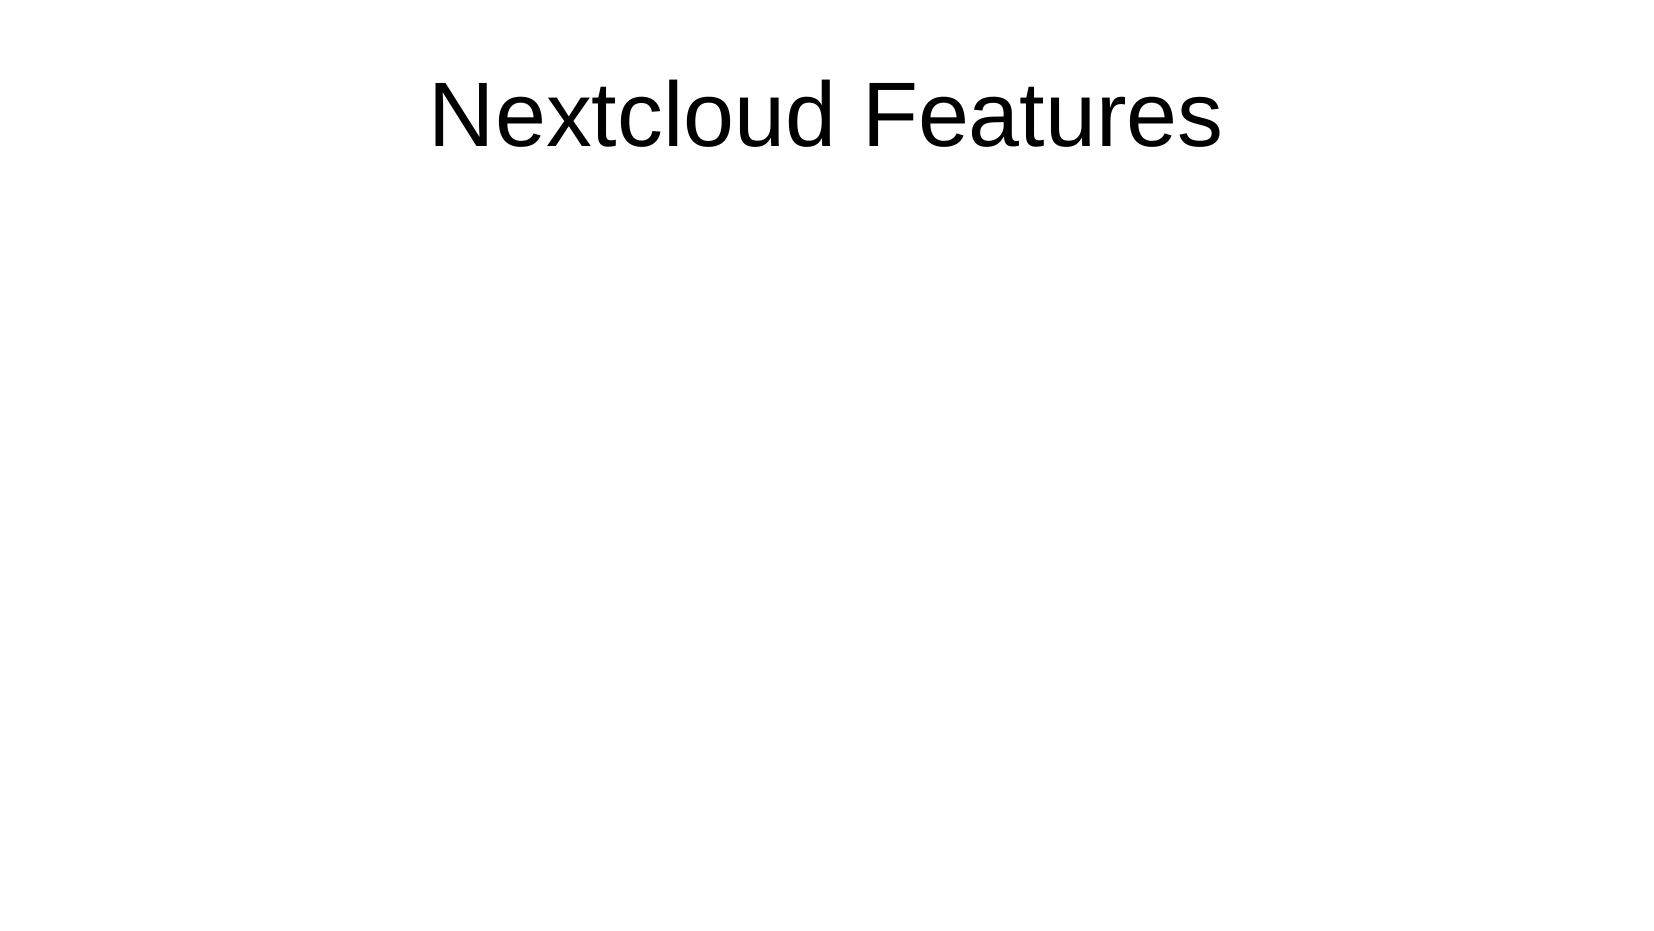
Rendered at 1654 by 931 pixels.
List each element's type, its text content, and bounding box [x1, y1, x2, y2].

title Nextcloud Features [82, 37, 1571, 193]
